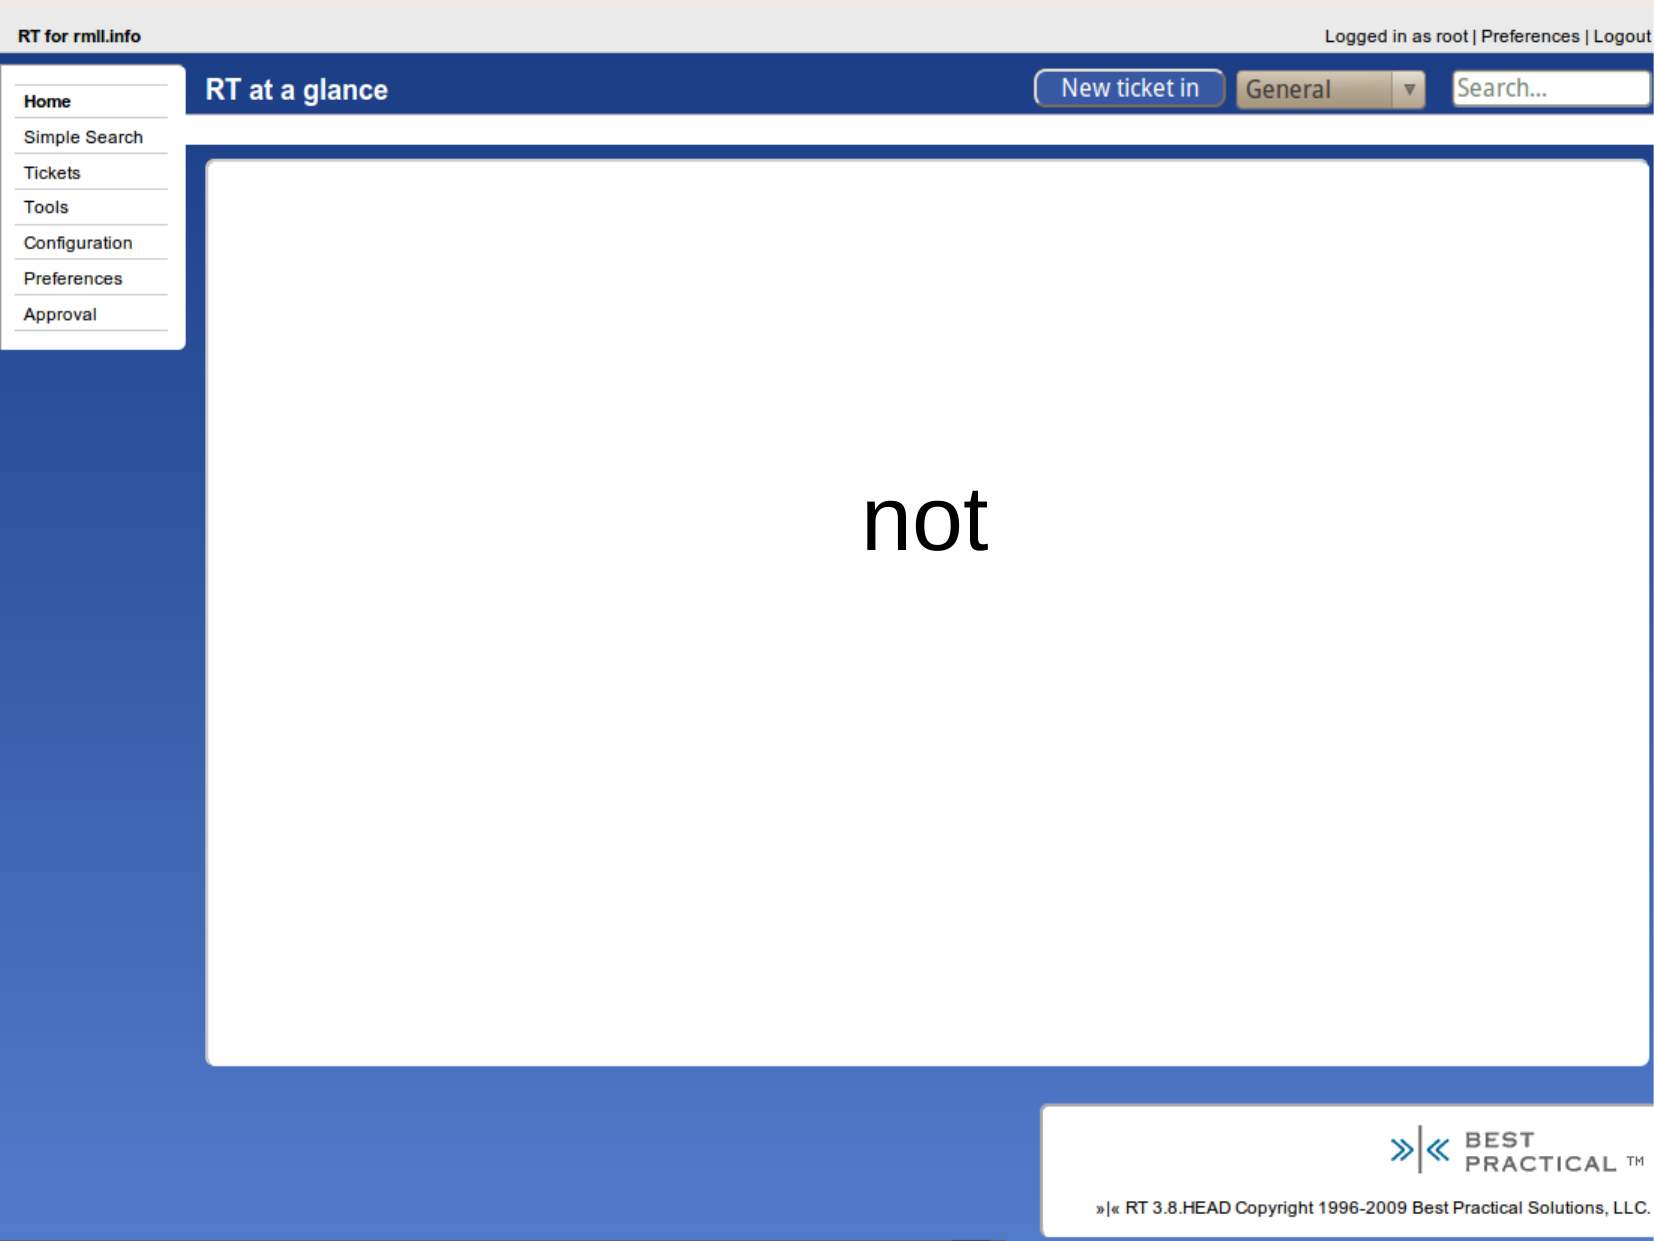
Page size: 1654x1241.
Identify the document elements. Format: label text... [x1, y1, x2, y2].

title not [280, 436, 1571, 602]
picture [468, 0, 1654, 1241]
